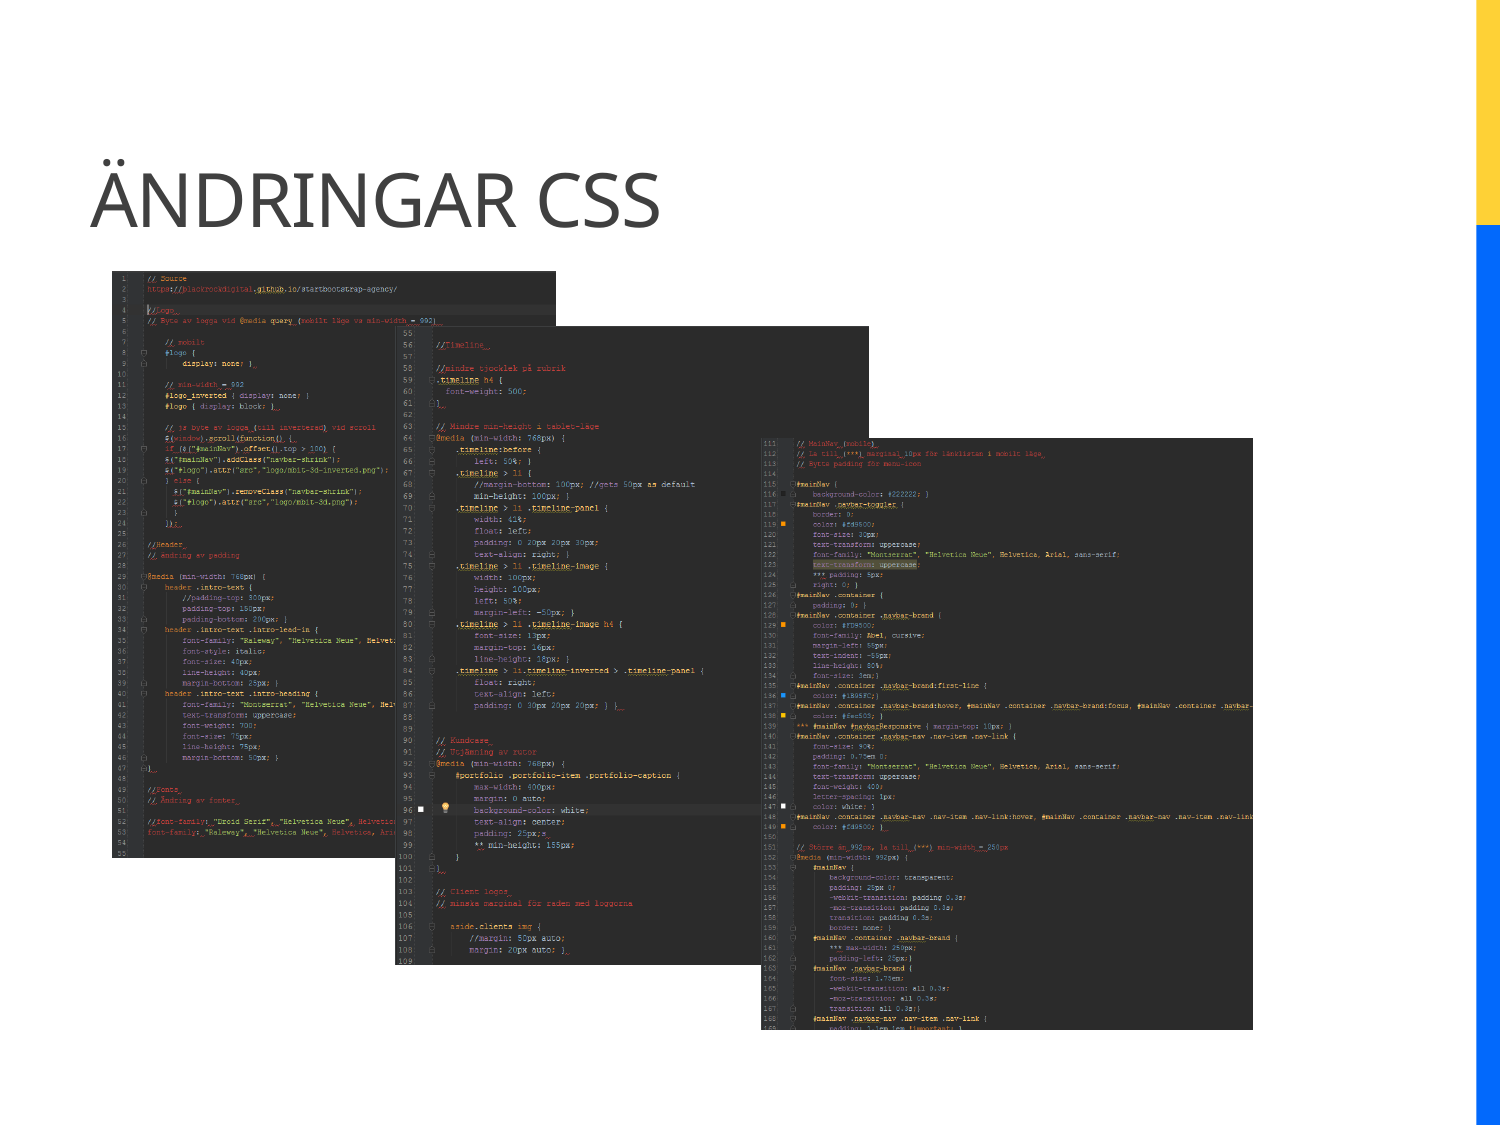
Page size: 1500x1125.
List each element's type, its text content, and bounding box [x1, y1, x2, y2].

title Ändringar CSS [75, 25, 1026, 251]
picture [112, 271, 1253, 1030]
